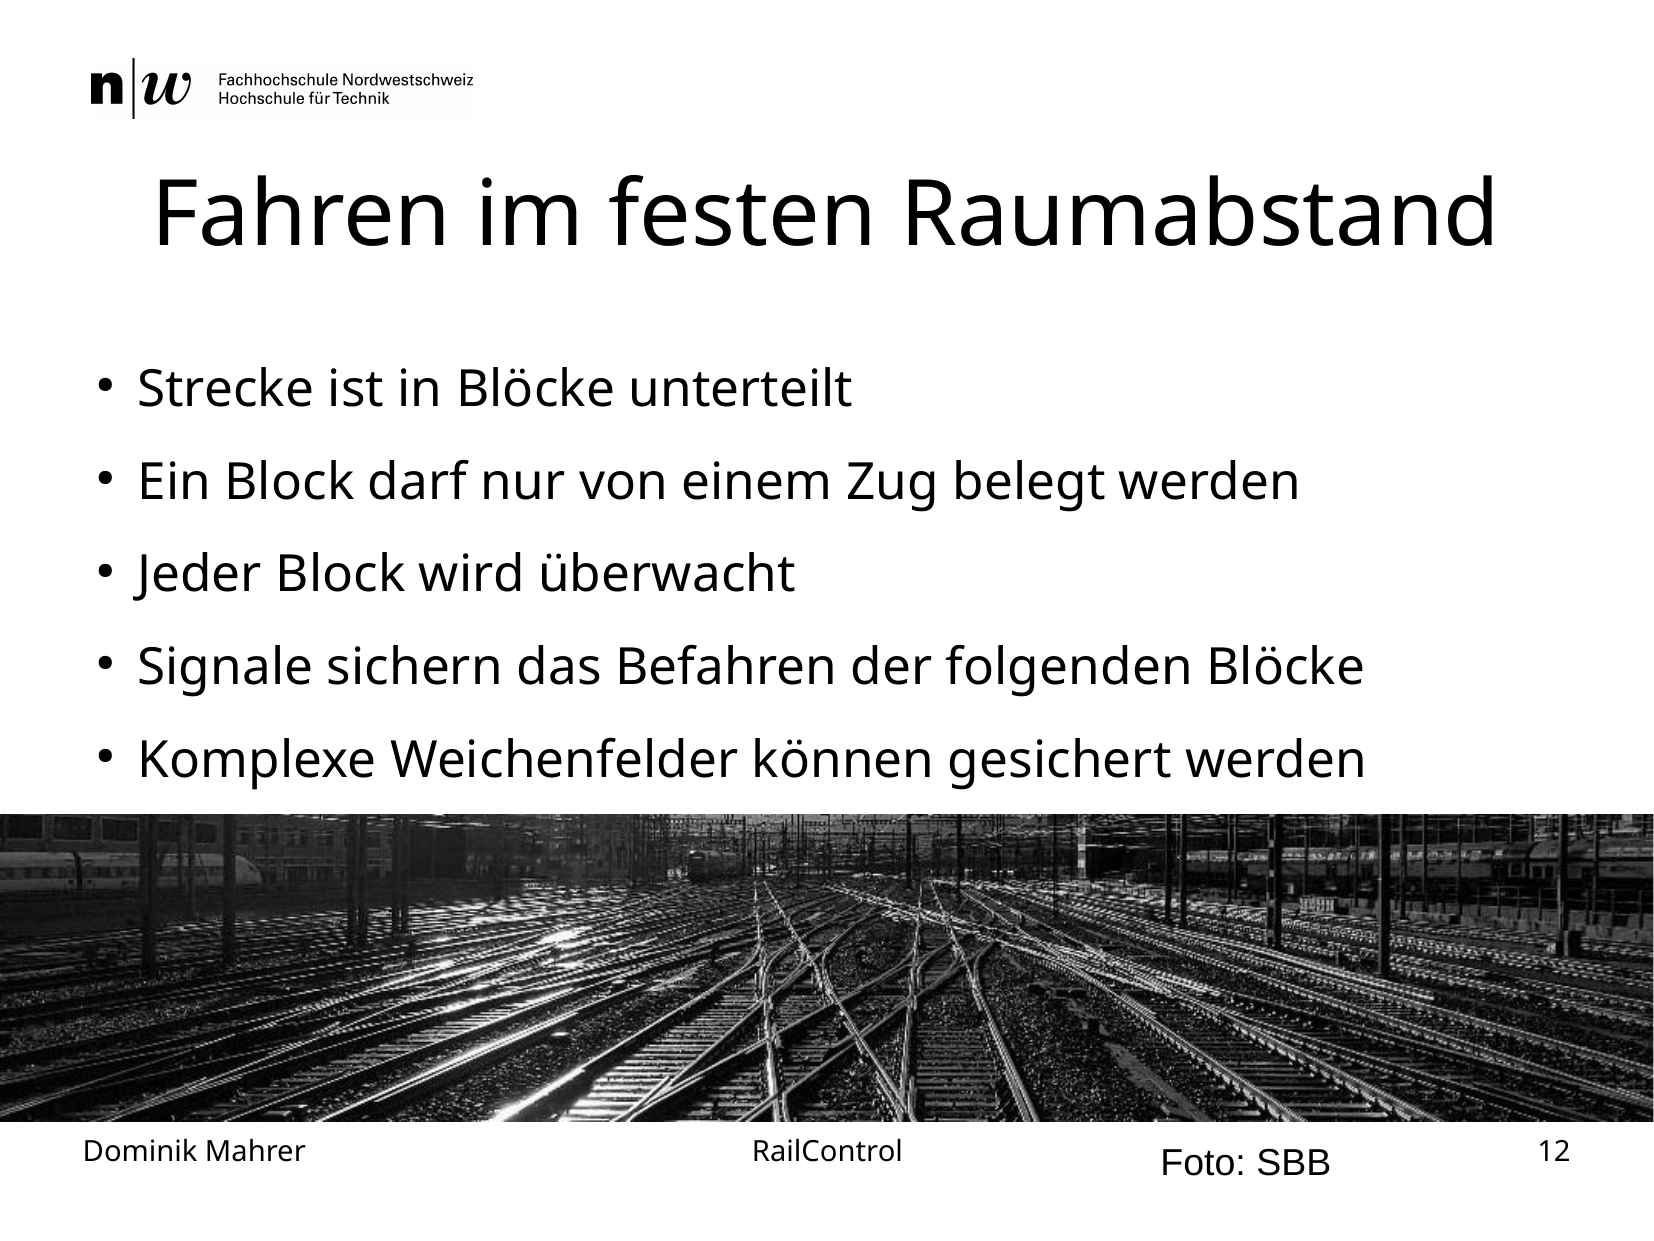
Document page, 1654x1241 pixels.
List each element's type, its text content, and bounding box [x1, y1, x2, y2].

list Strecke ist in Blöcke unterteilt Ein Block darf nur von einem Zug belegt werden Jeder Block wird überwacht Signale sichern das Befahren der folgenden Blöcke Komplexe Weichenfelder können gesichert werden [82, 351, 1571, 804]
picture [91, 58, 473, 119]
picture [0, 814, 1654, 1122]
text_box Foto: SBB [1145, 1133, 1347, 1191]
title Fahren im festen Raumabstand [82, 153, 1571, 267]
